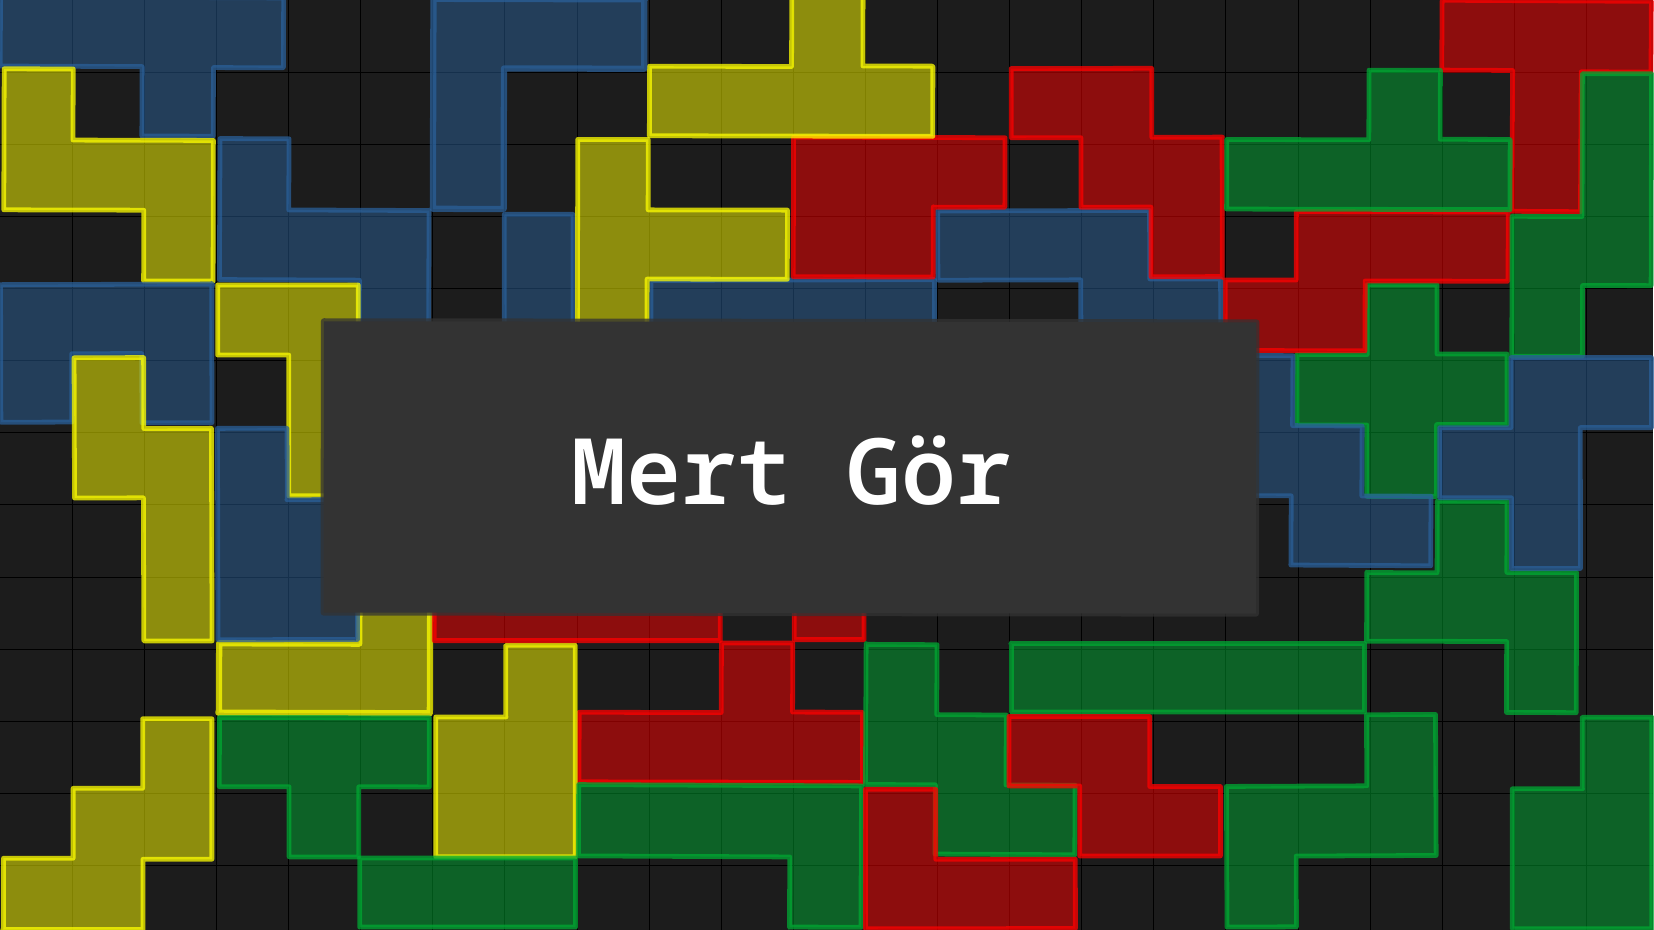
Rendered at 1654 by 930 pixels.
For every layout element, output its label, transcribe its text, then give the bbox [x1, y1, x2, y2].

title Mert Gör [396, 362, 1187, 577]
